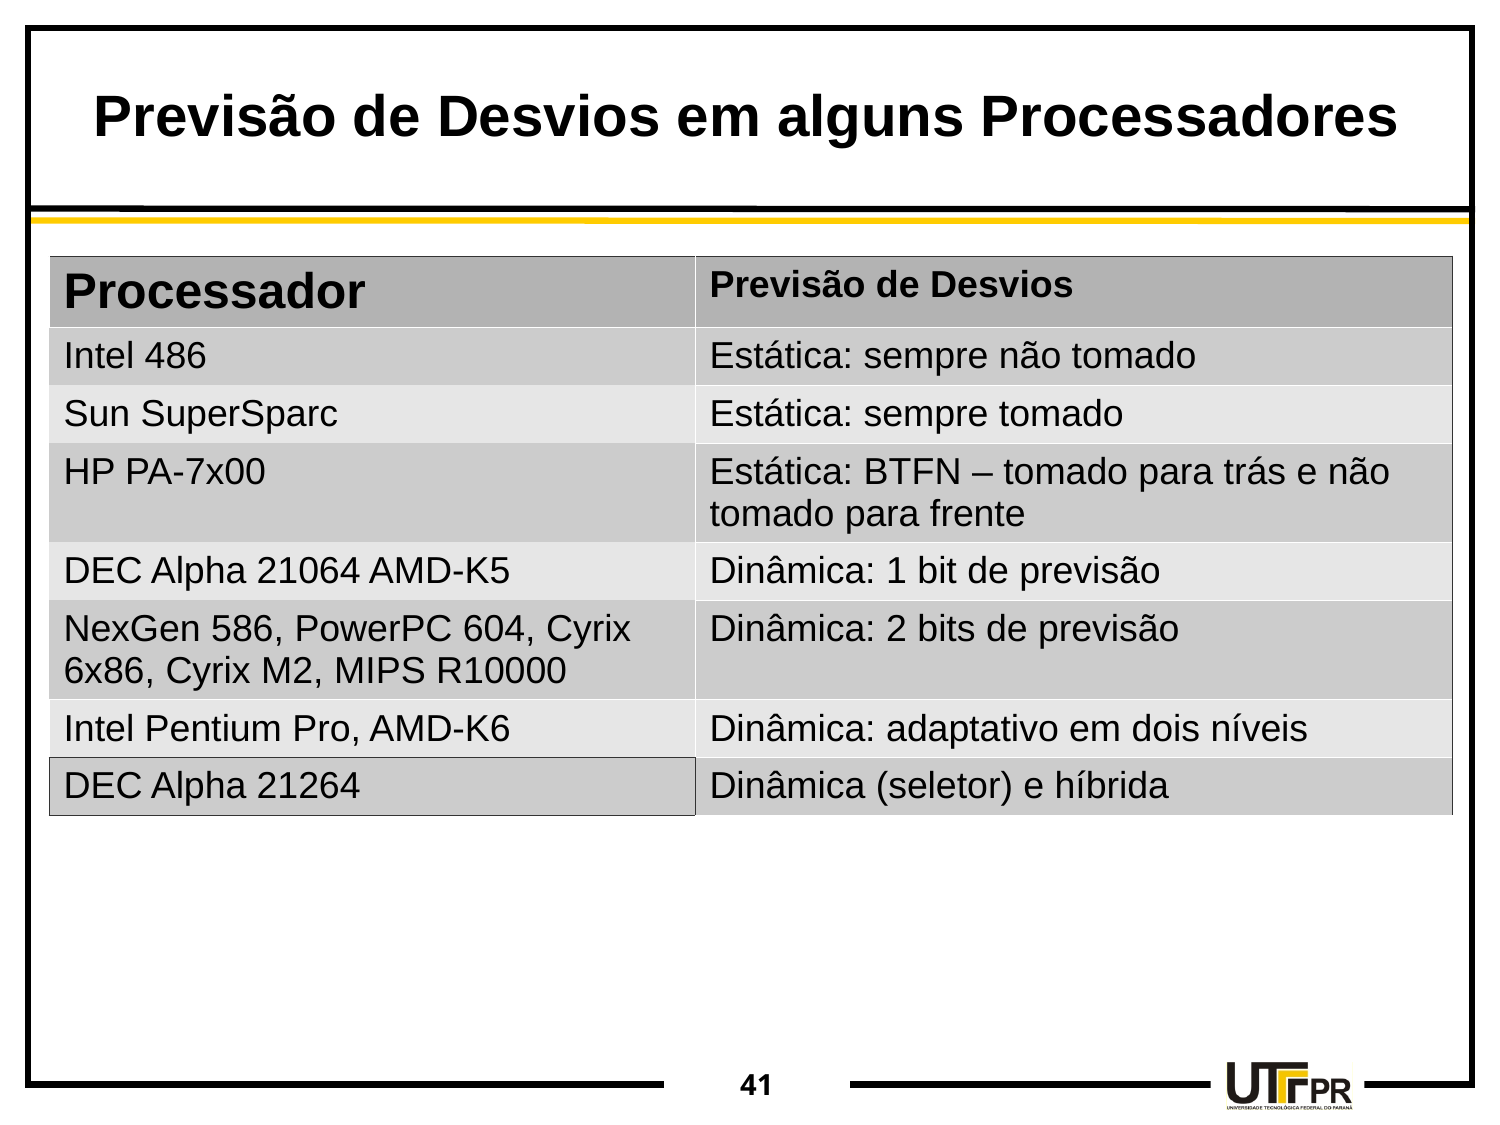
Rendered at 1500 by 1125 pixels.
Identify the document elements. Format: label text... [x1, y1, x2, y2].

title Previsão de Desvios em alguns Processadores [23, 35, 1471, 201]
table_header Previsão de Desvios [696, 257, 1452, 327]
table_cell Dinâmica (seletor) e híbrida [696, 758, 1452, 815]
table_cell Dinâmica: 1 bit de previsão [696, 543, 1452, 600]
table_cell Estática: sempre não tomado [696, 328, 1452, 385]
table_cell DEC Alpha 21264 [50, 758, 695, 815]
table_cell HP PA-7x00 [49, 443, 695, 542]
table_cell Sun SuperSparc [49, 385, 695, 443]
table_cell Estática: sempre tomado [696, 386, 1452, 443]
picture [1226, 1062, 1353, 1110]
table_cell DEC Alpha 21064 AMD-K5 [49, 542, 695, 600]
table_cell Estática: BTFN – tomado para trás e não tomado para frente [696, 444, 1452, 542]
table_cell Intel 486 [49, 328, 695, 385]
table_cell NexGen 586, PowerPC 604, Cyrix 6x86, Cyrix M2, MIPS R10000 [49, 600, 695, 699]
table_cell Dinâmica: 2 bits de previsão [696, 601, 1452, 699]
table_cell Dinâmica: adaptativo em dois níveis [696, 700, 1452, 757]
table_header Processador [50, 257, 695, 327]
table_cell Intel Pentium Pro, AMD-K6 [50, 700, 695, 757]
